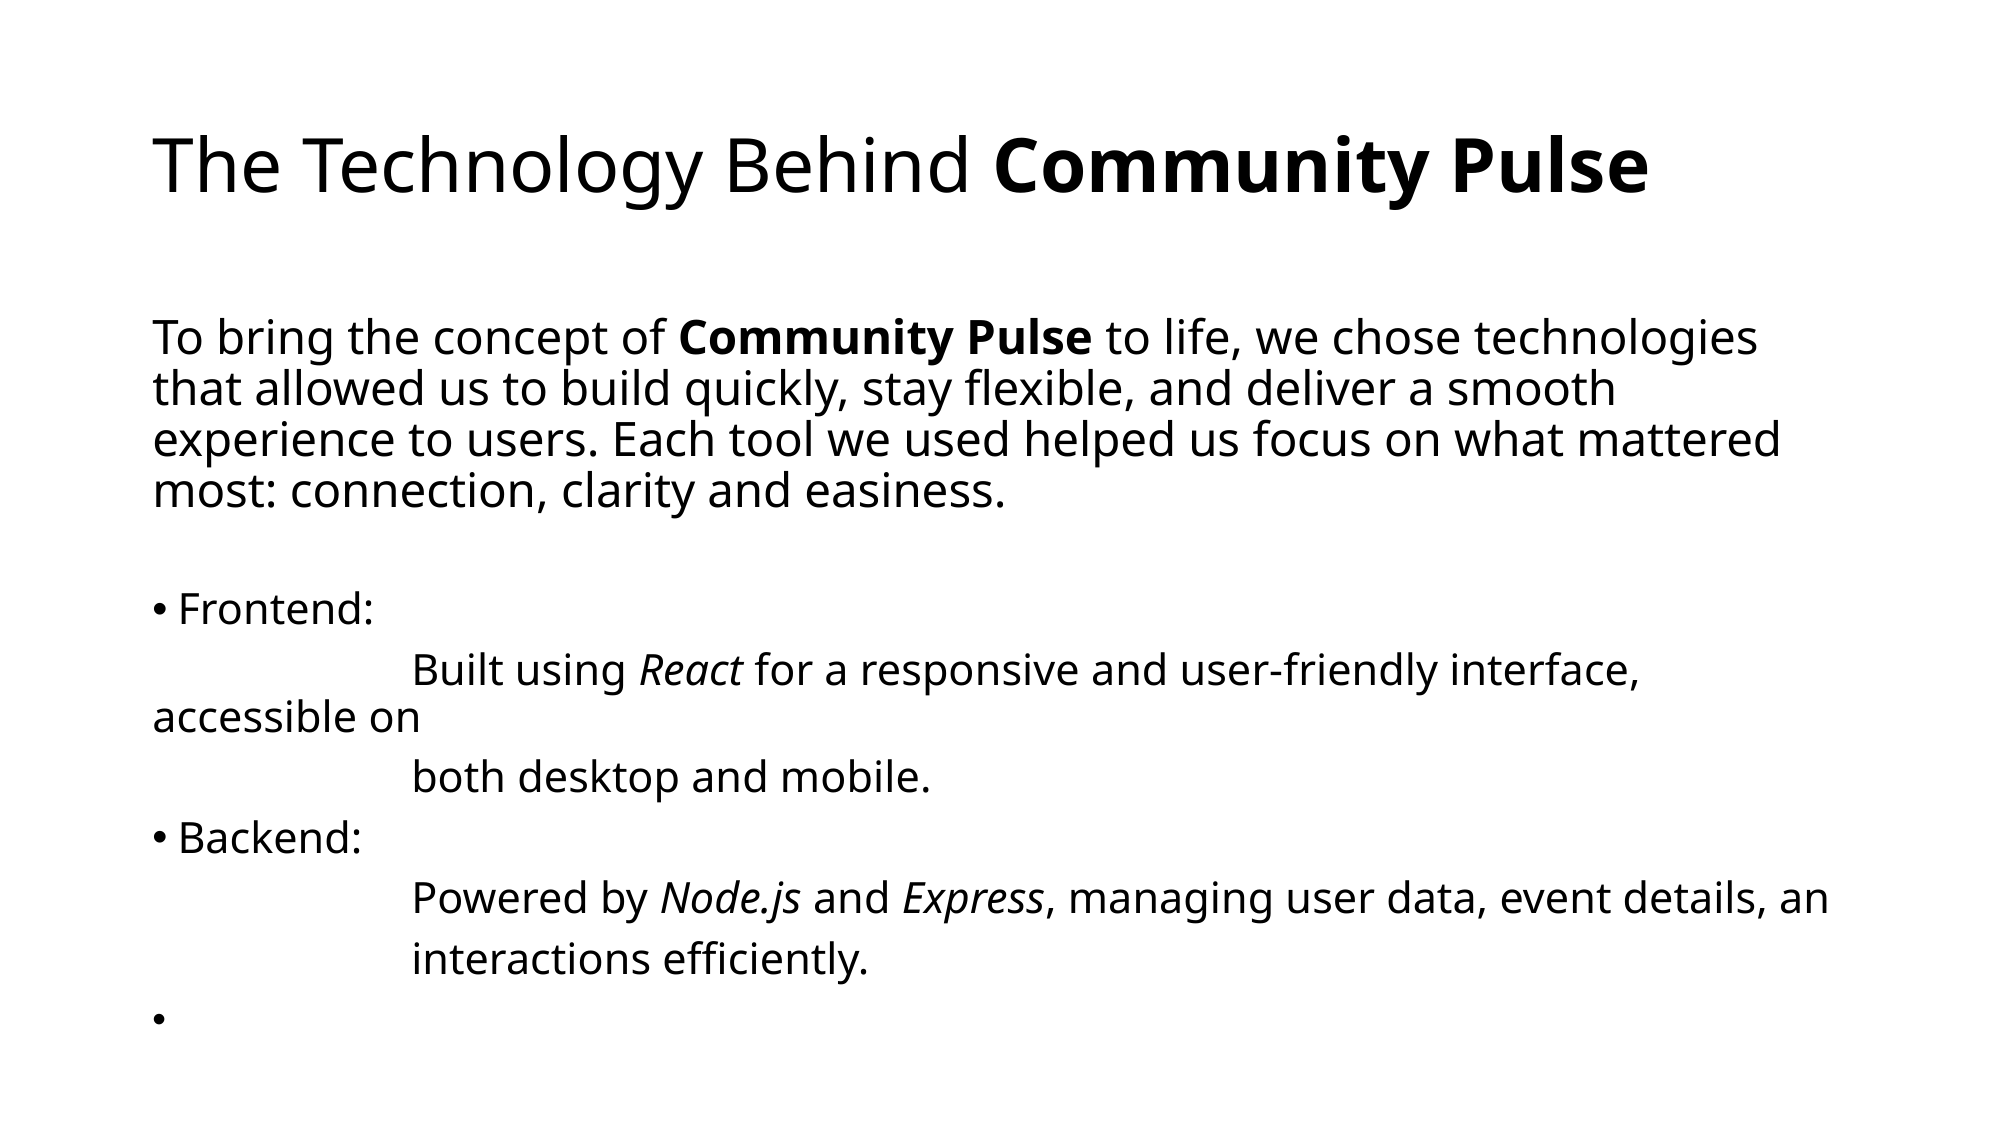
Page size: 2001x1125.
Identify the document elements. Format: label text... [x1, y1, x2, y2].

title The Technology Behind Community Pulse [137, 59, 1879, 278]
list To bring the concept of Community Pulse to life, we chose technologies that allowed us to build quickly, stay flexible, and deliver a smooth experience to users. Each tool we used helped us focus on what mattered most: connection, clarity and easiness. Frontend: Built using React for a responsive and user-friendly interface, accessible on both desktop and mobile. Backend: Powered by Node.js and Express, managing user data, event details, an interactions efficiently. [137, 306, 1863, 1020]
